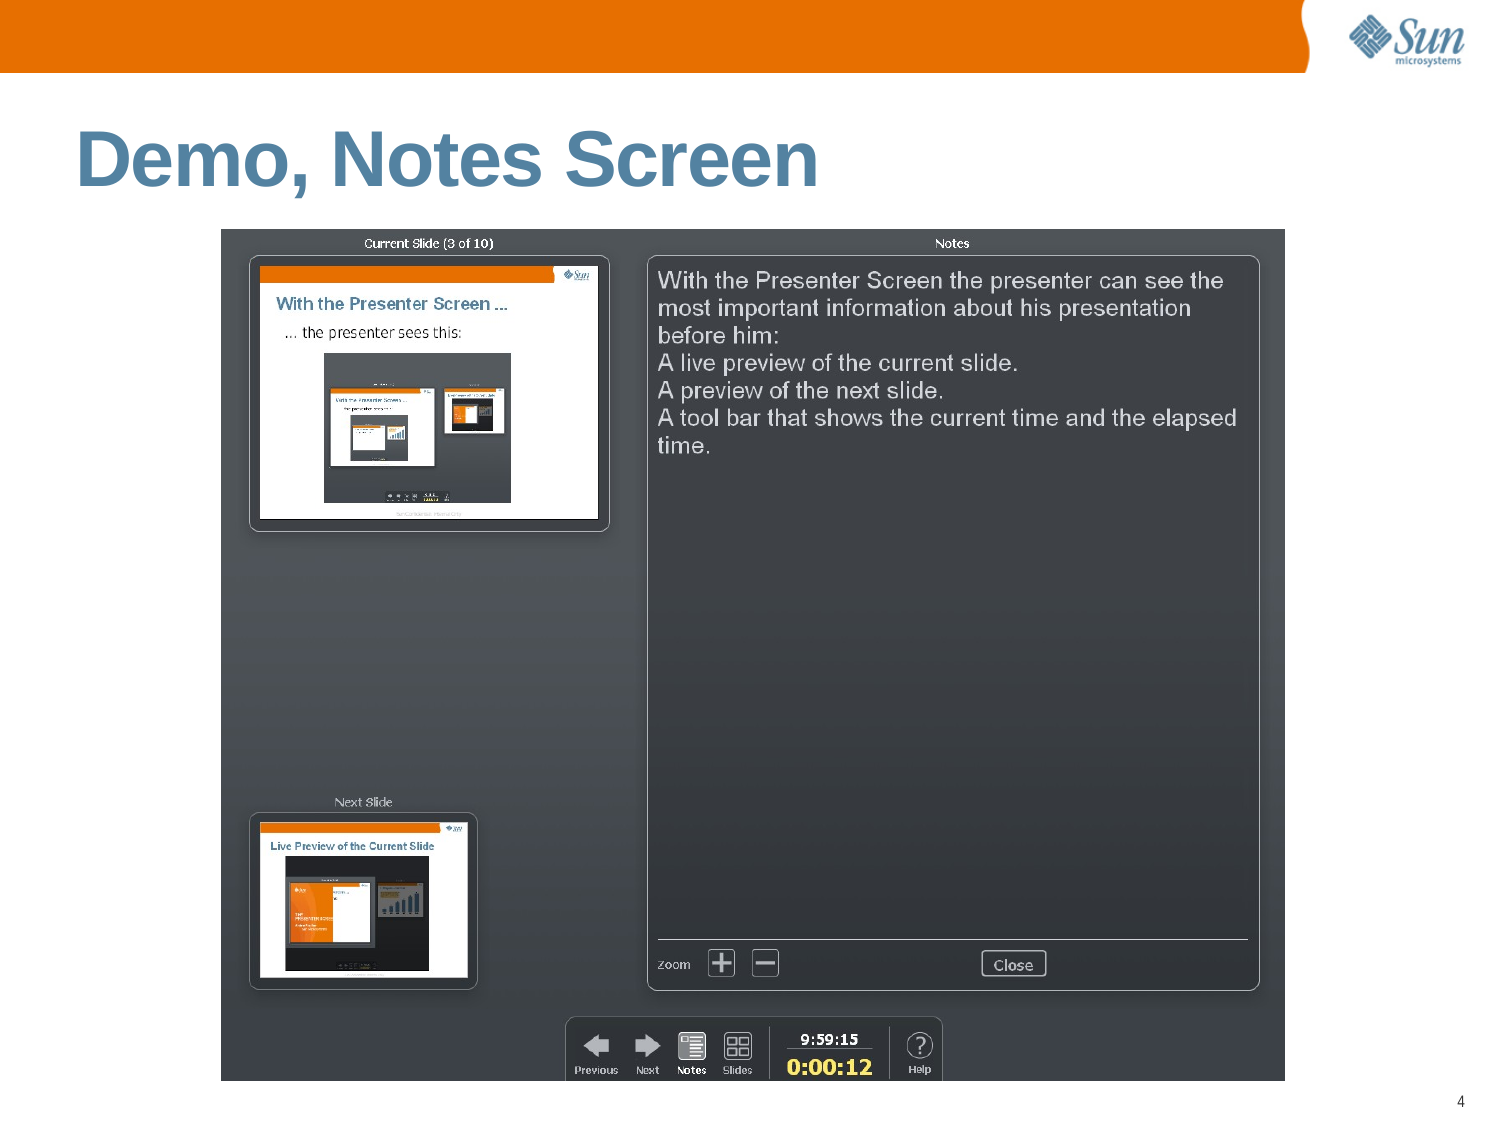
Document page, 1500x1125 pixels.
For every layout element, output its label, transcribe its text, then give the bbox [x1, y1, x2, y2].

picture [221, 229, 1285, 1081]
picture [0, 0, 1500, 73]
title Demo, Notes Screen [75, 123, 1437, 227]
